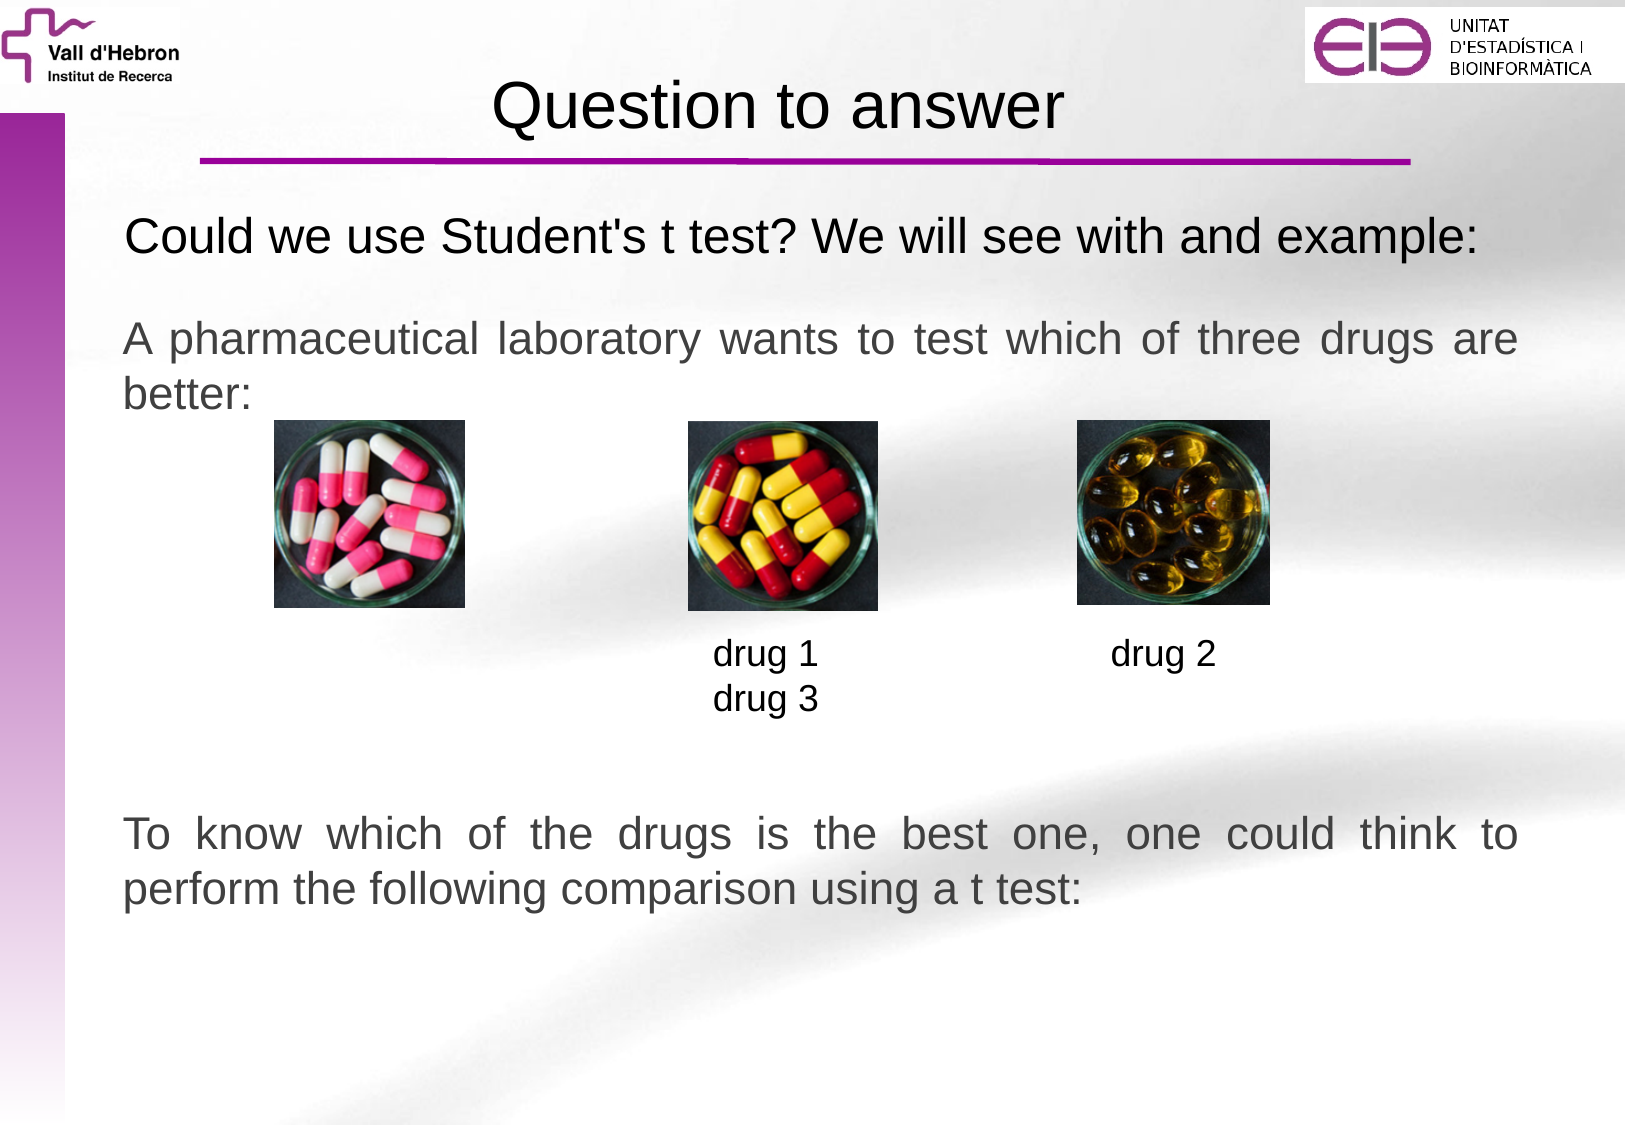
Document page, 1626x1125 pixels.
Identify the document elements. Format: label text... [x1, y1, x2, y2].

text_box drug 1 drug 2 drug 3 [286, 621, 1267, 727]
picture [0, 0, 1625, 1125]
text_box Question to answer [87, 54, 1470, 190]
text_box A pharmaceutical laboratory wants to test which of three drugs are better: To know which of the drugs is the best one, one could think to perform the following comparison using a t test: [107, 301, 1536, 1032]
list Could we use Student's t test? We will see with and example: [109, 196, 1545, 278]
